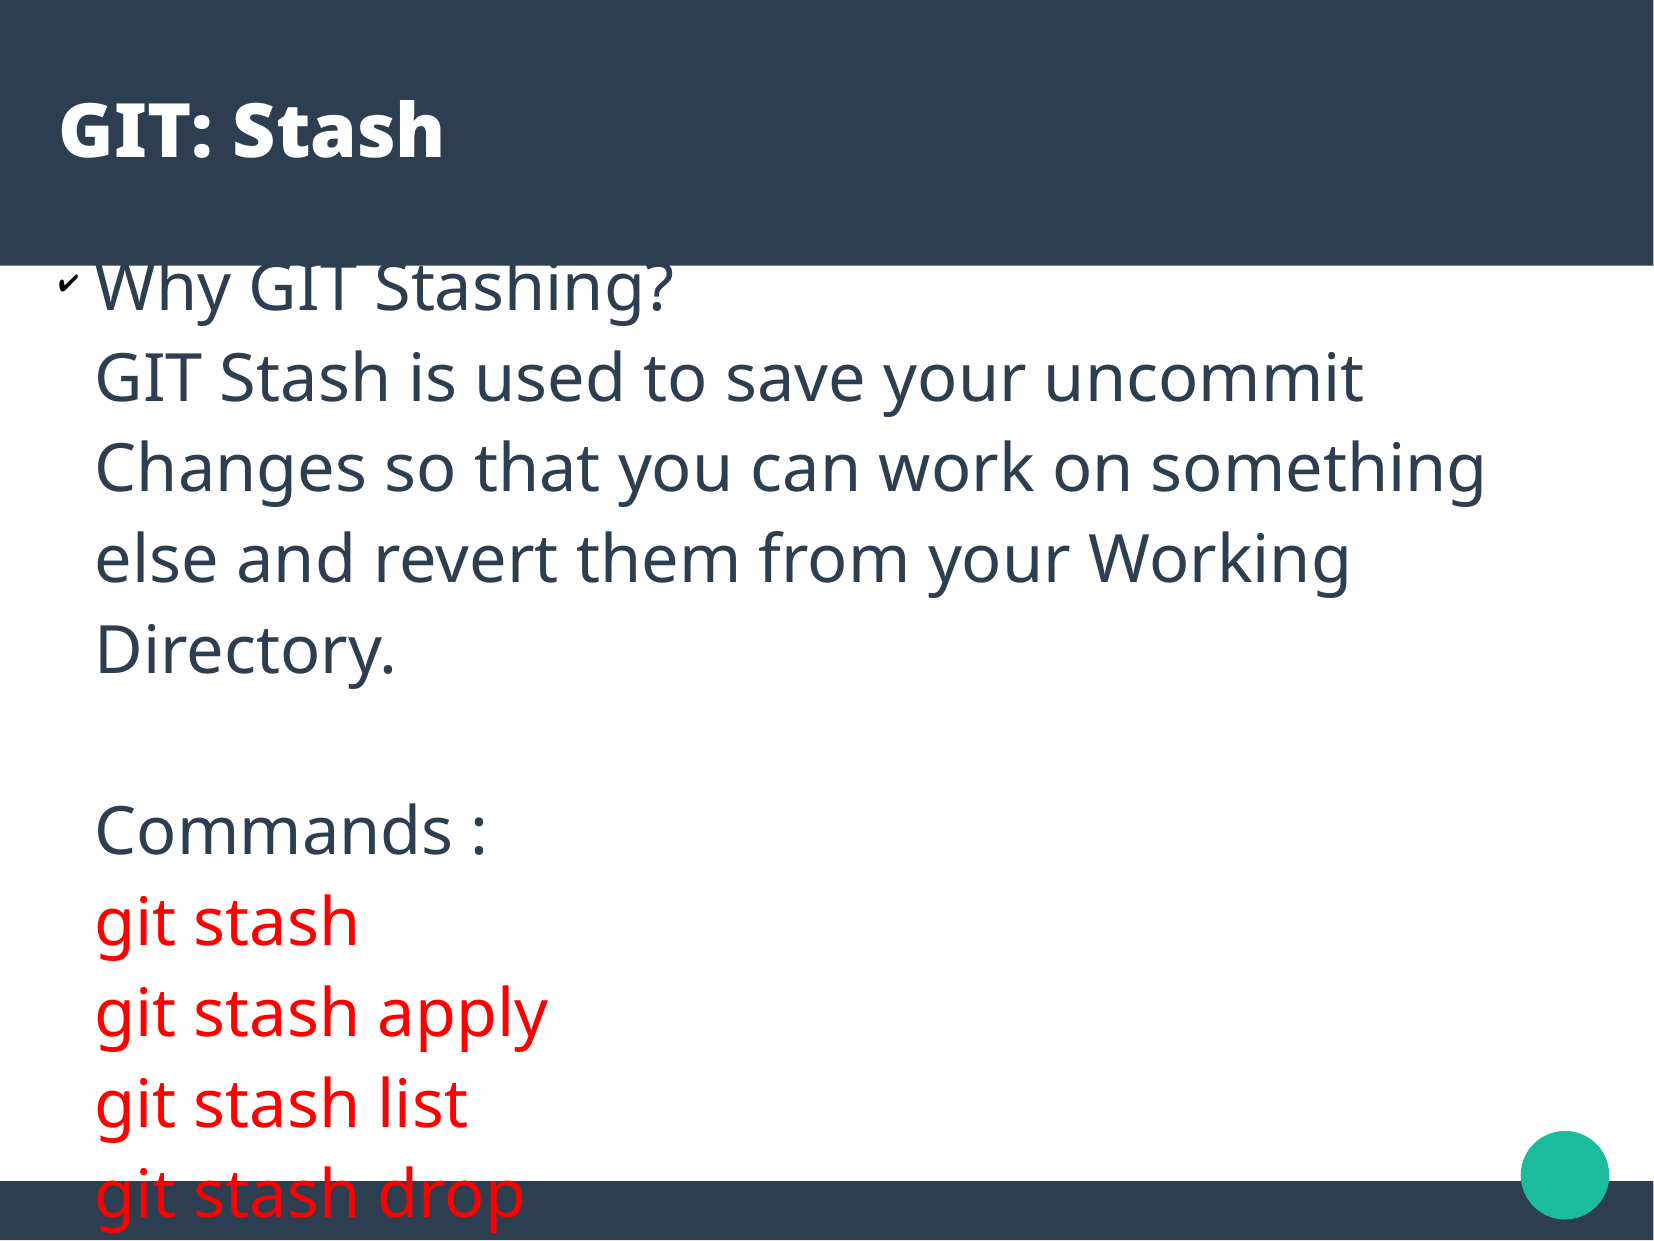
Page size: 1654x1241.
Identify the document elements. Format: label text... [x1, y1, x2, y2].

title GIT: Stash [59, 40, 1595, 216]
subtitle Why GIT Stashing? GIT Stash is used to save your uncommit Changes so that you can work on something else and revert them from your Working Directory. Commands : git stash git stash apply git stash list git stash drop [59, 271, 1595, 1205]
